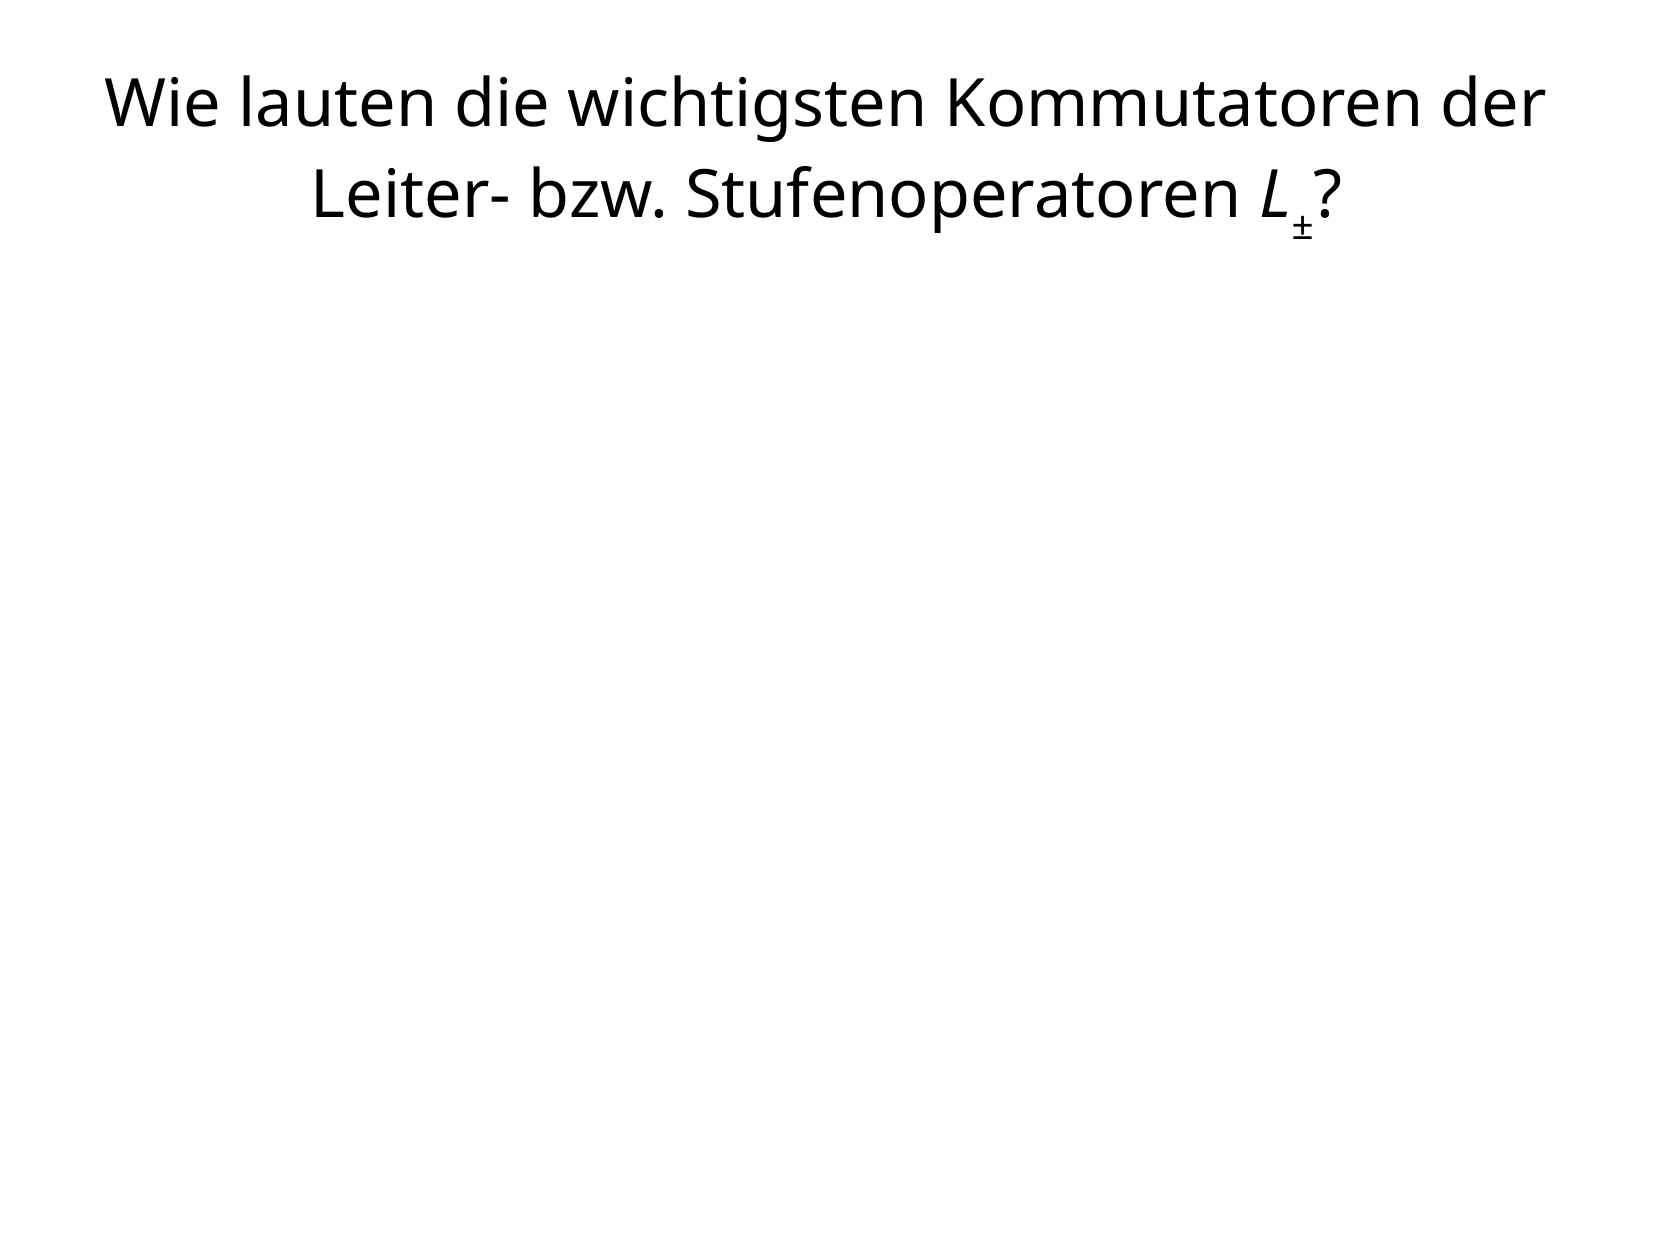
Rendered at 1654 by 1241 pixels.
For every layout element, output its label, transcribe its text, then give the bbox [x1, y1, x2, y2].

title Wie lauten die wichtigsten Kommutatoren der Leiter- bzw. Stufenoperatoren L±? [82, 49, 1571, 257]
